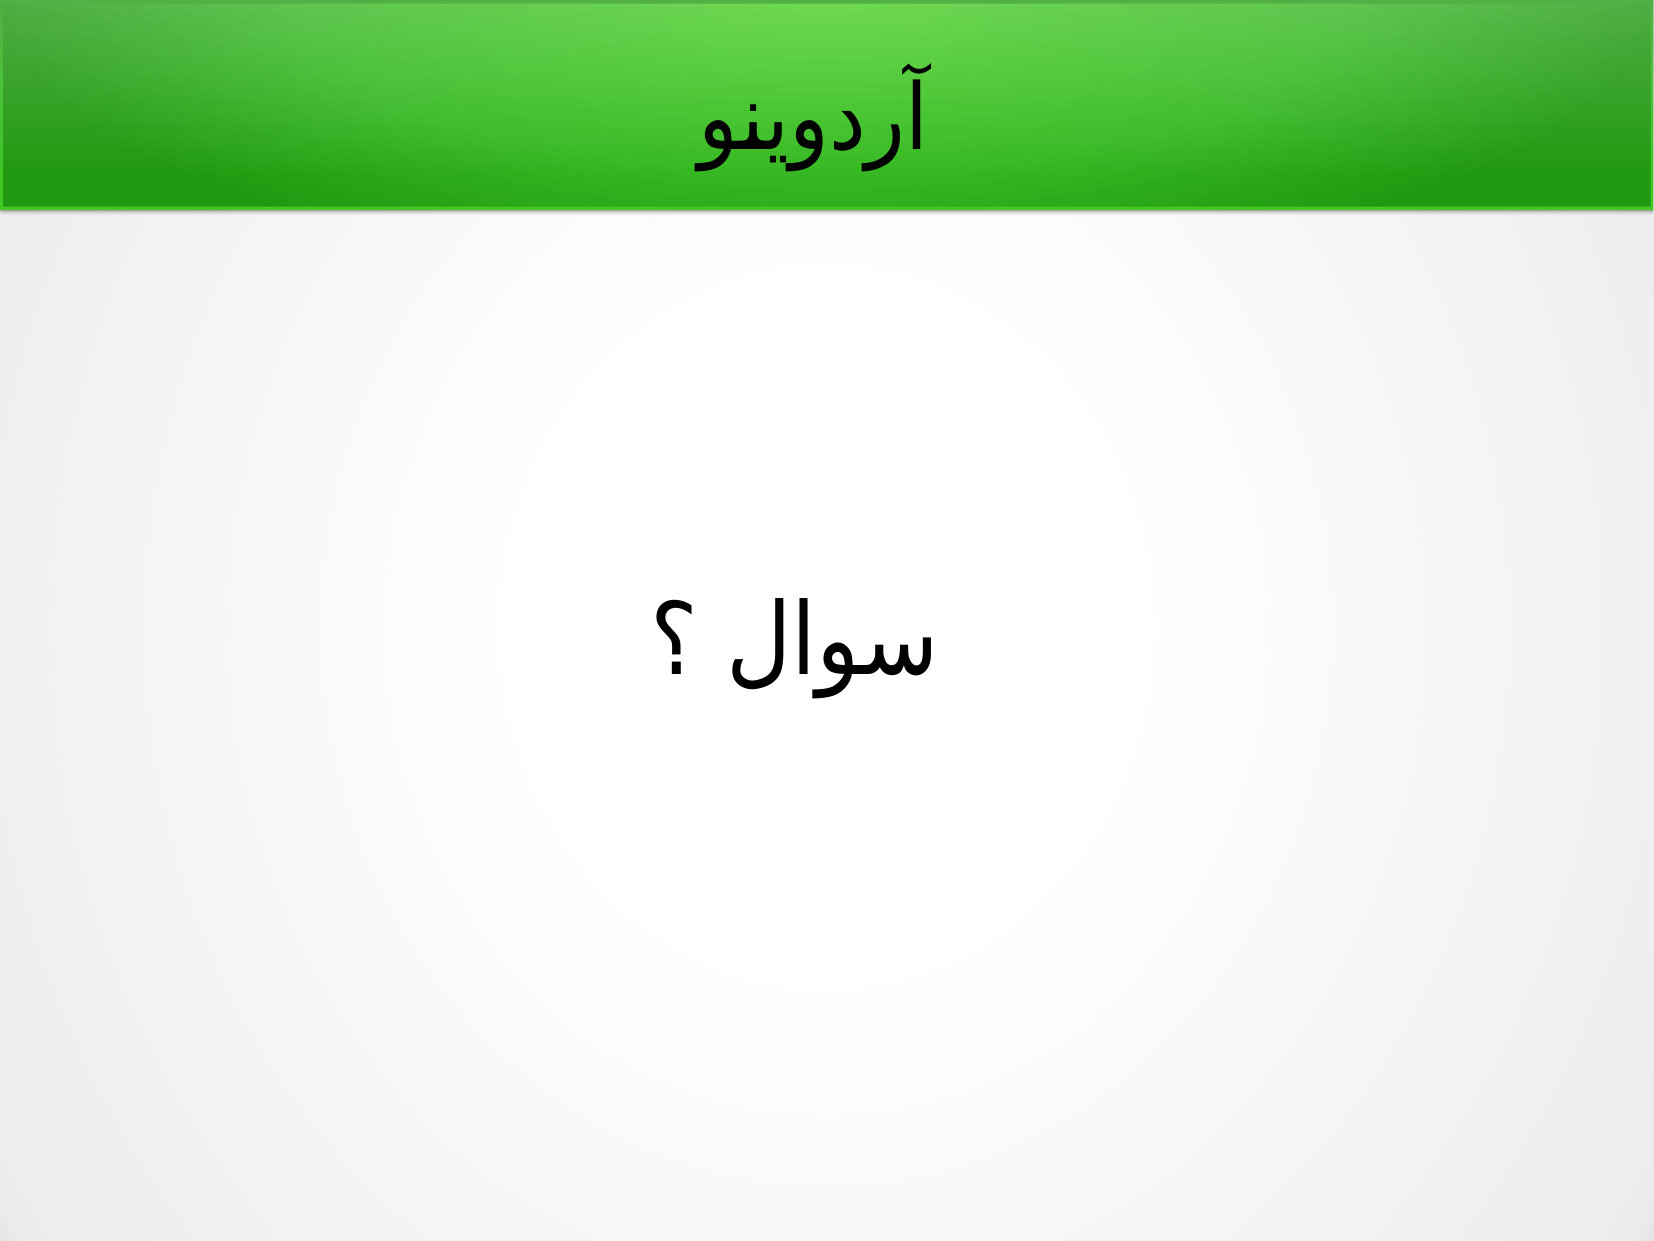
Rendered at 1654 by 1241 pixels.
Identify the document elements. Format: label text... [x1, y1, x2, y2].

list سوال ؟ [15, 435, 1504, 1156]
title آردوینو [82, 47, 1571, 189]
